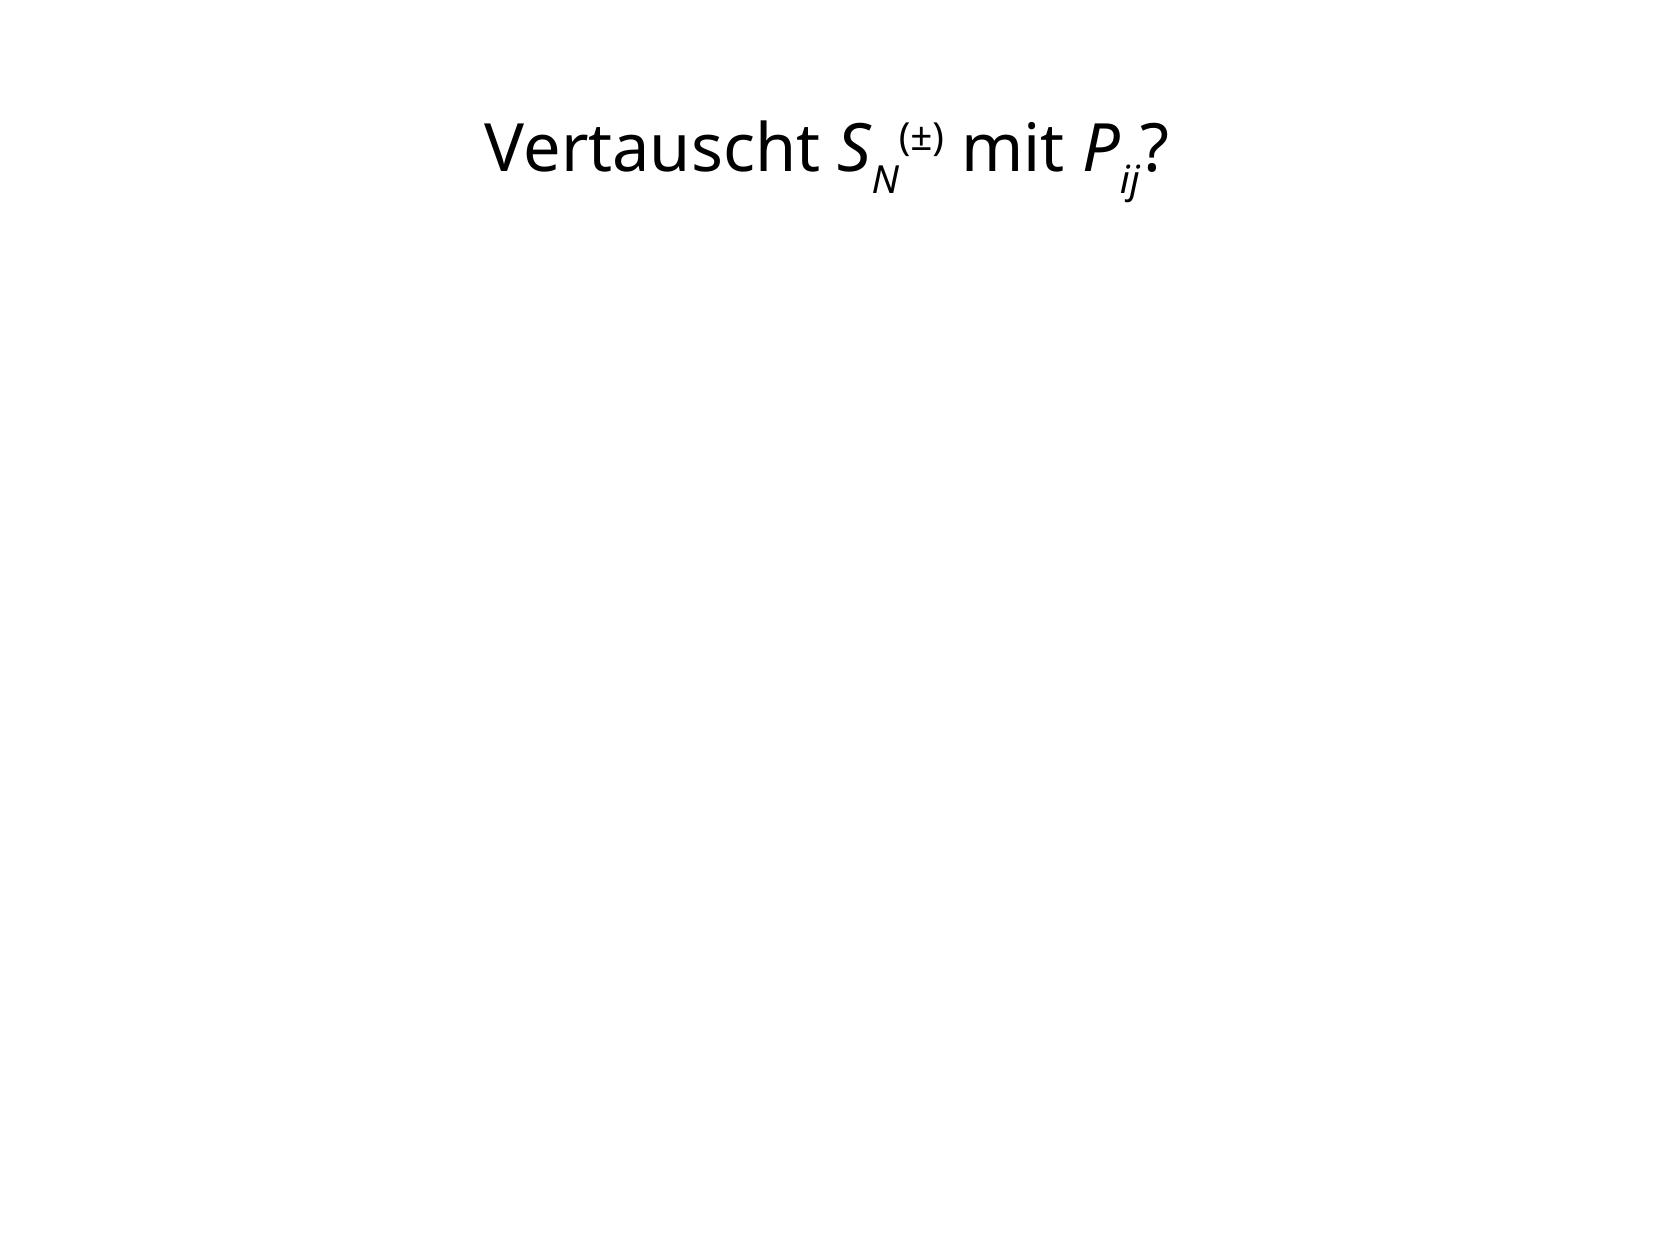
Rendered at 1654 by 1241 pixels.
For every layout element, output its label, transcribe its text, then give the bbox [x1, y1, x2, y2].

title Vertauscht SN(±) mit Pij? [82, 49, 1571, 257]
